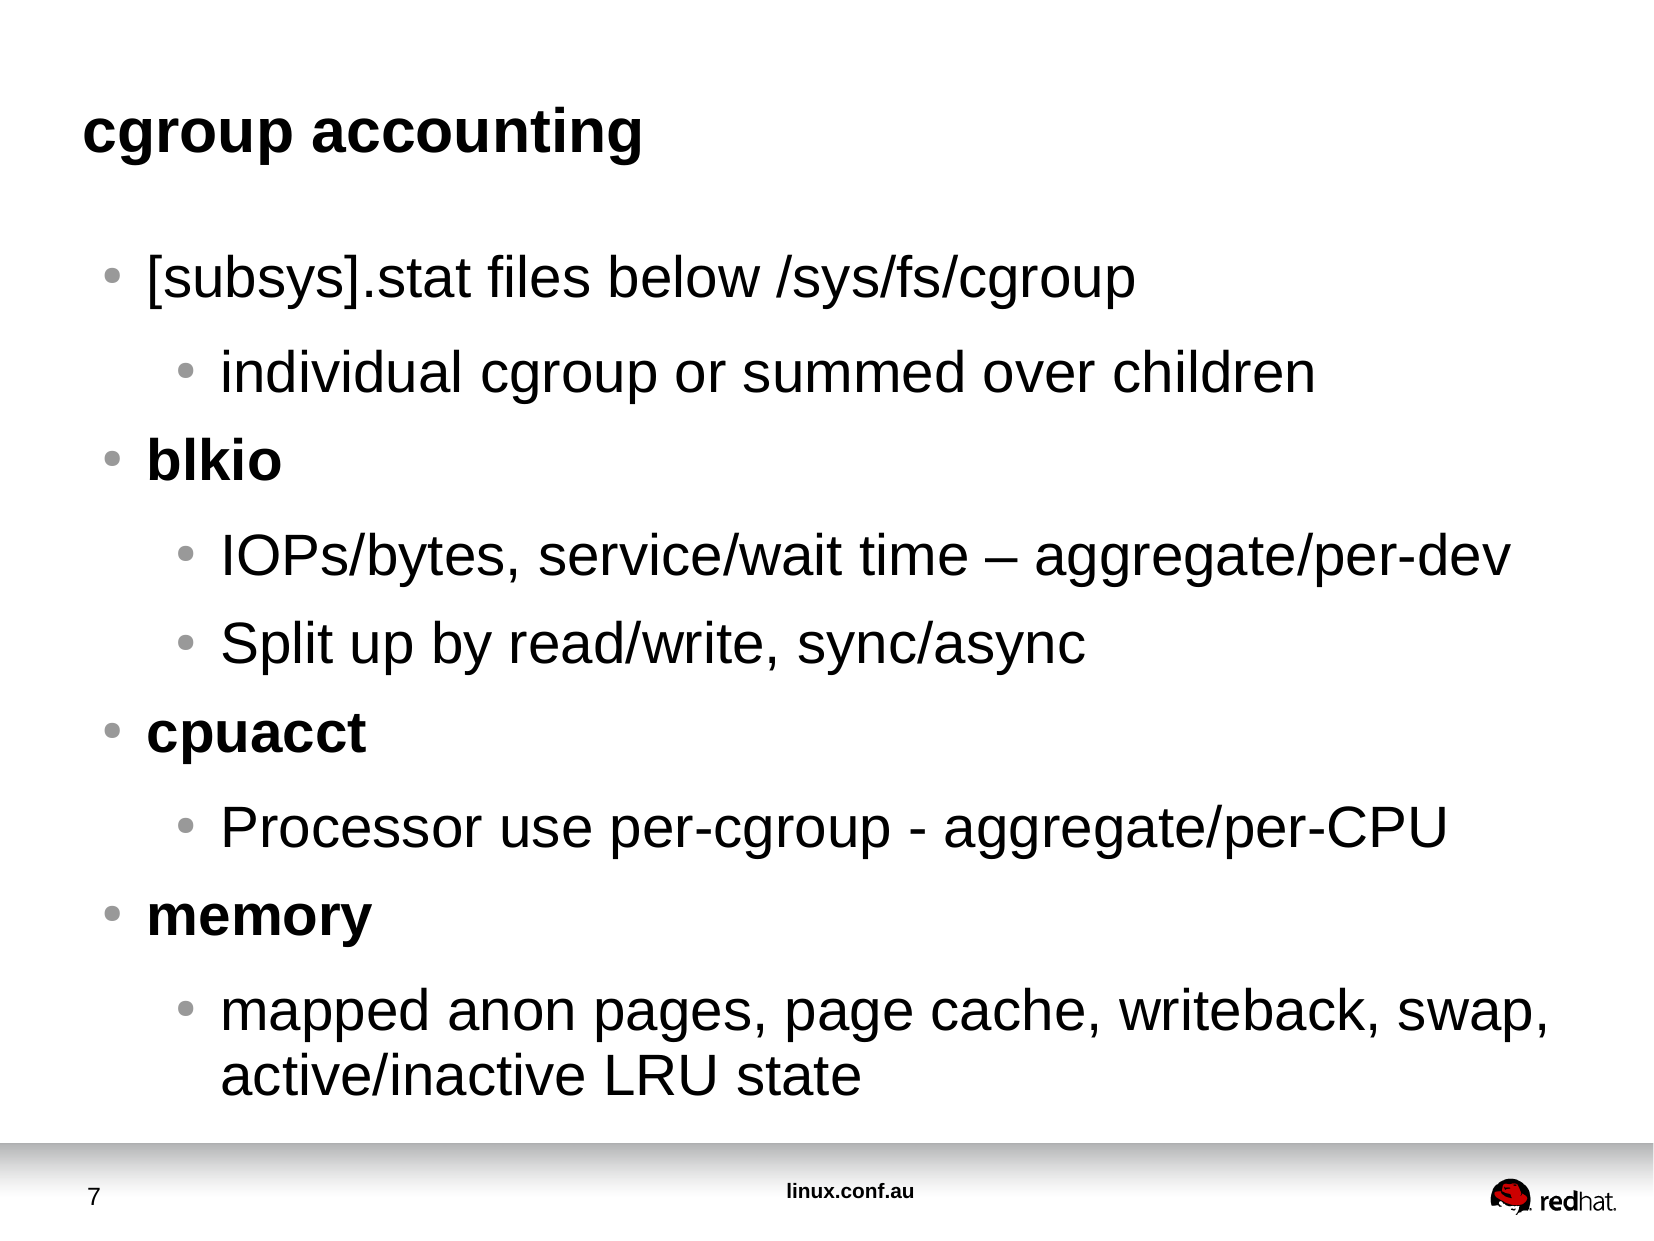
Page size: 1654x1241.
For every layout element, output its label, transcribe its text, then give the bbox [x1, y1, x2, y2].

list [subsys].stat files below /sys/fs/cgroup individual cgroup or summed over children blkio IOPs/bytes, service/wait time – aggregate/per-dev Split up by read/write, sync/async cpuacct Processor use per-cgroup - aggregate/per-CPU memory mapped anon pages, page cache, writeback, swap, active/inactive LRU state [86, 244, 1576, 1108]
title cgroup accounting [82, 37, 1571, 226]
picture [0, 1143, 1654, 1241]
